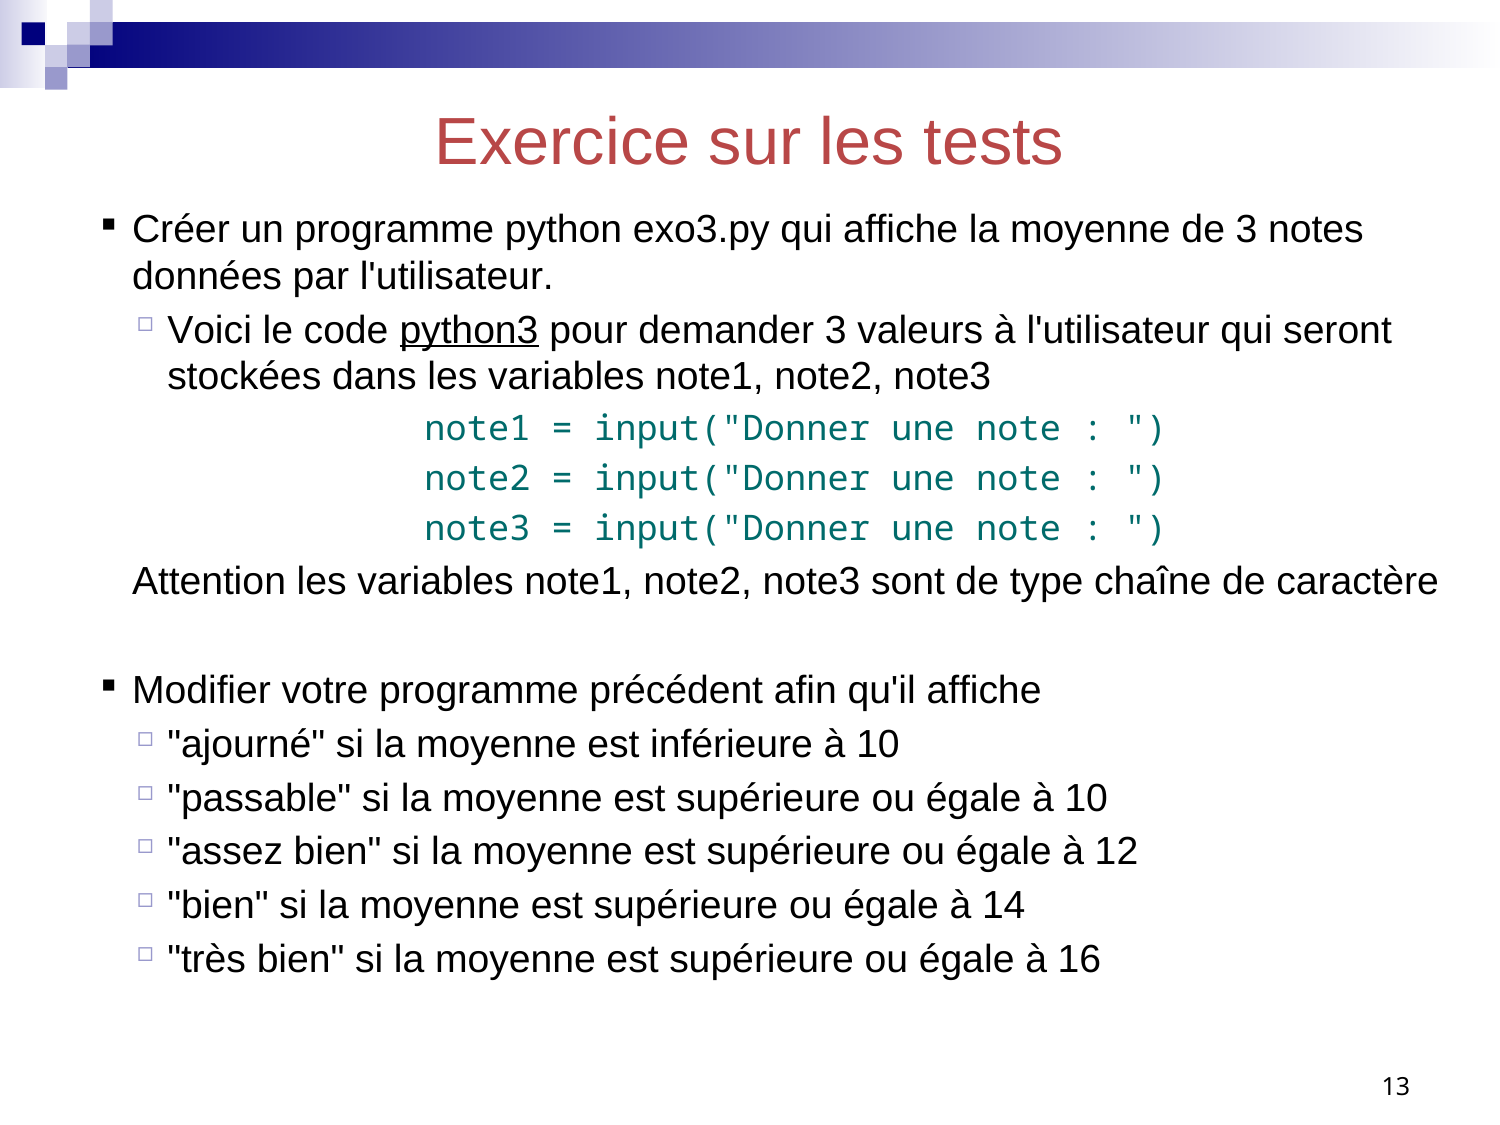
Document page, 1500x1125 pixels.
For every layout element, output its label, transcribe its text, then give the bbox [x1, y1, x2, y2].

list Créer un programme python exo3.py qui affiche la moyenne de 3 notes données par l'utilisateur. Voici le code python3 pour demander 3 valeurs à l'utilisateur qui seront stockées dans les variables note1, note2, note3 note1 = input("Donner une note : ") note2 = input("Donner une note : ") note3 = input("Donner une note : ") Attention les variables note1, note2, note3 sont de type chaîne de caractère Modifier votre programme précédent afin qu'il affiche "ajourné" si la moyenne est inférieure à 10 "passable" si la moyenne est supérieure ou égale à 10 "assez bien" si la moyenne est supérieure ou égale à 12 "bien" si la moyenne est supérieure ou égale à 14 "très bien" si la moyenne est supérieure ou égale à 16 [86, 195, 1475, 1044]
title Exercice sur les tests [75, 69, 1426, 207]
